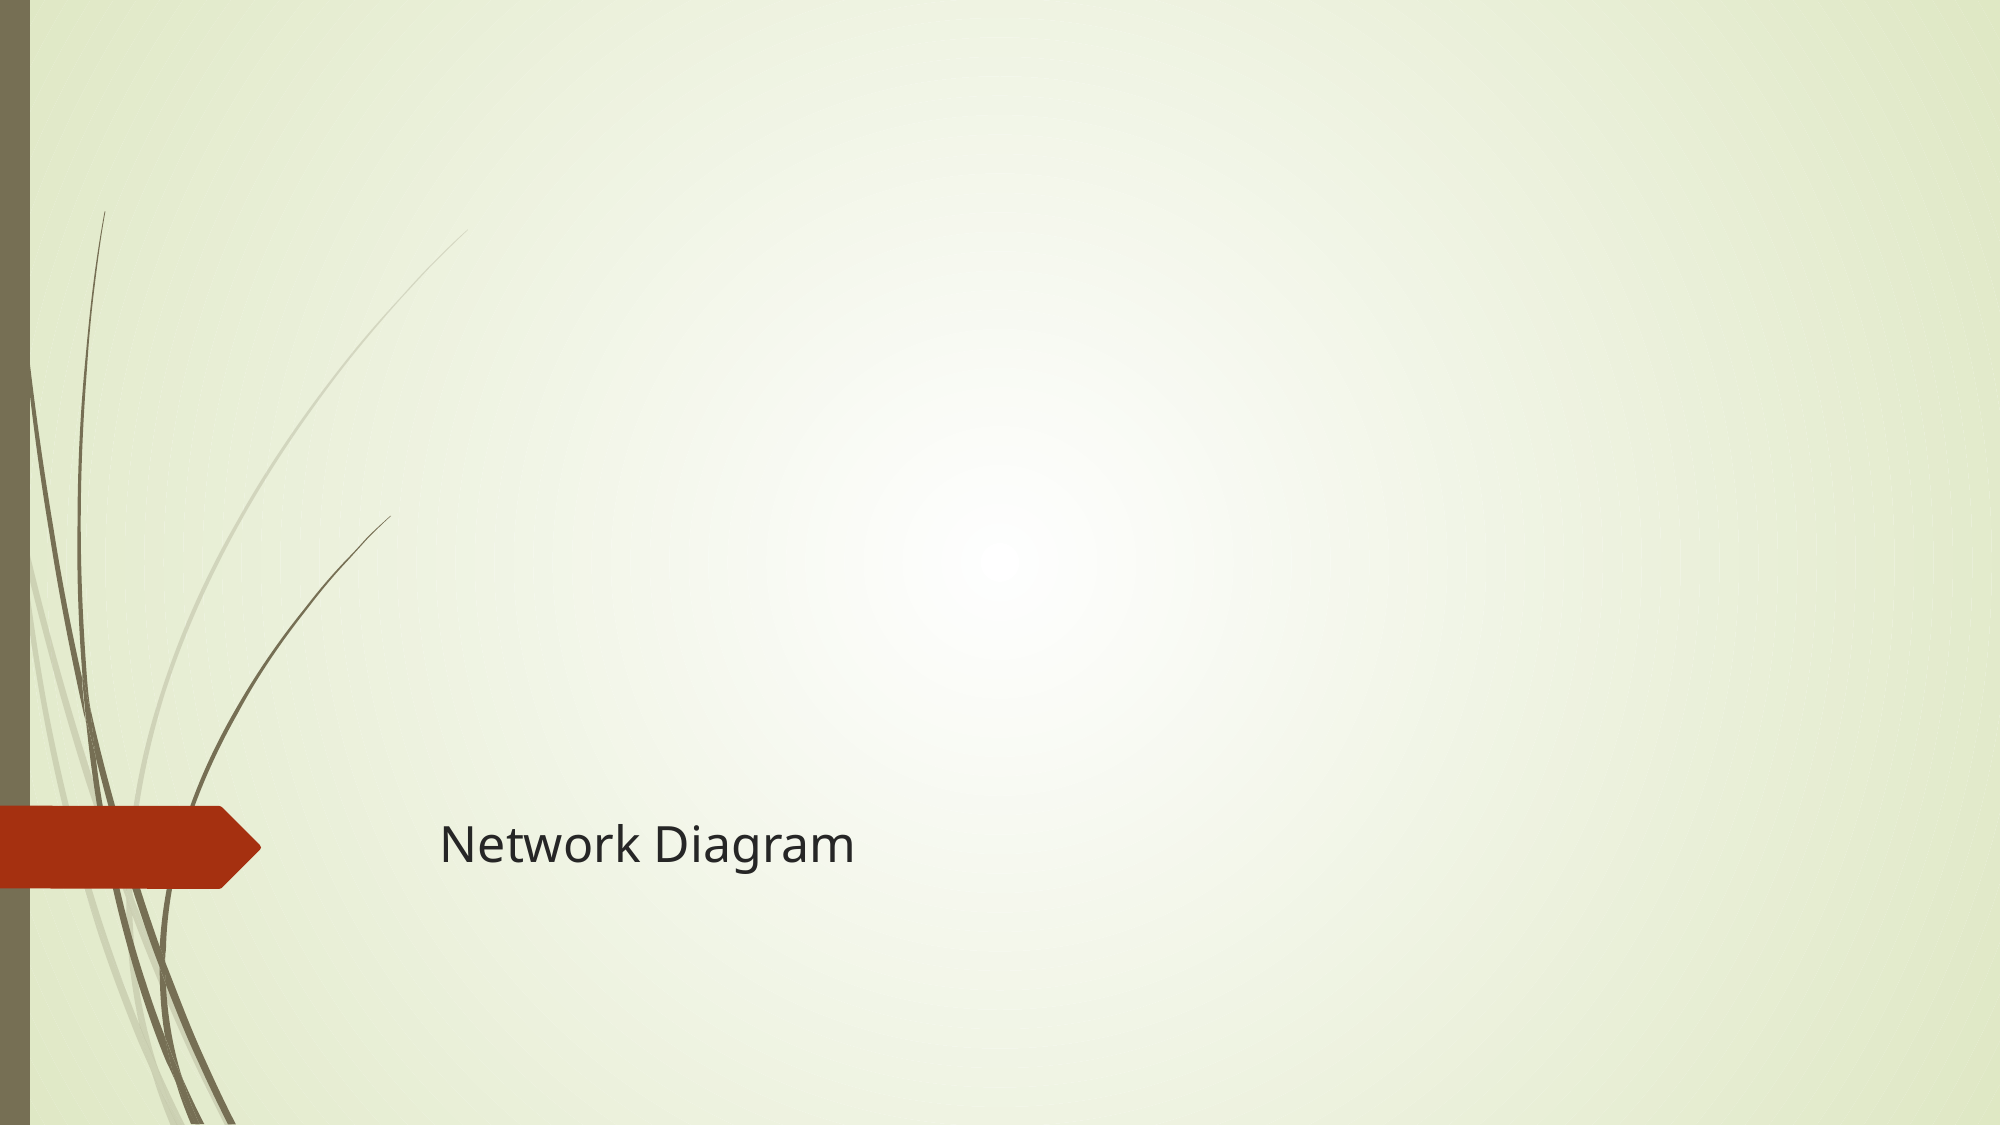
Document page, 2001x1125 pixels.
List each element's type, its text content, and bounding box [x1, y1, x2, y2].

title Network Diagram [424, 787, 1888, 881]
